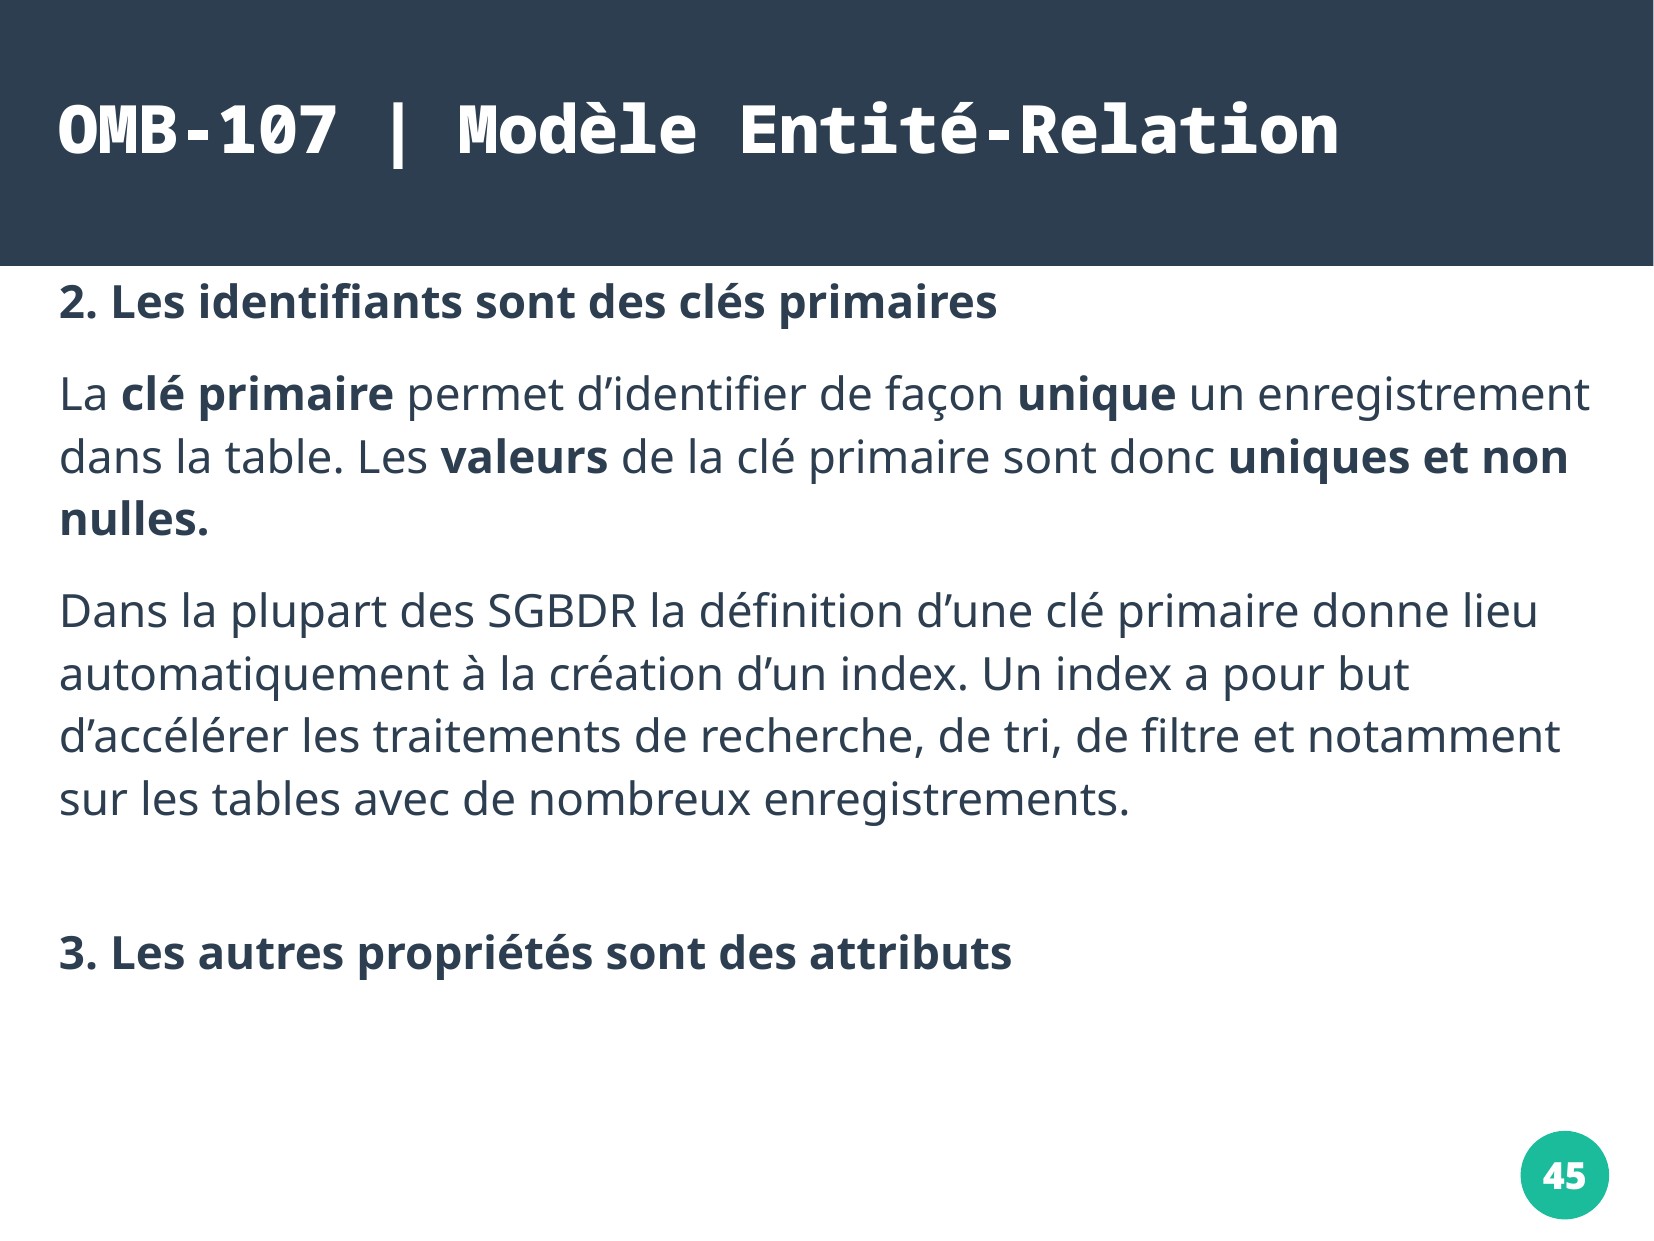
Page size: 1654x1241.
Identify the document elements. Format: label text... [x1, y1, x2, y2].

list 2. Les identifiants sont des clés primaires La clé primaire permet d’identifier de façon unique un enregistrement dans la table. Les valeurs de la clé primaire sont donc uniques et non nulles. Dans la plupart des SGBDR la définition d’une clé primaire donne lieu automatiquement à la création d’un index. Un index a pour but d’accélérer les traitements de recherche, de tri, de filtre et notamment sur les tables avec de nombreux enregistrements. 3. Les autres propriétés sont des attributs [58, 270, 1595, 1171]
title OMB-107 | Modèle Entité-Relation [58, 49, 1595, 207]
